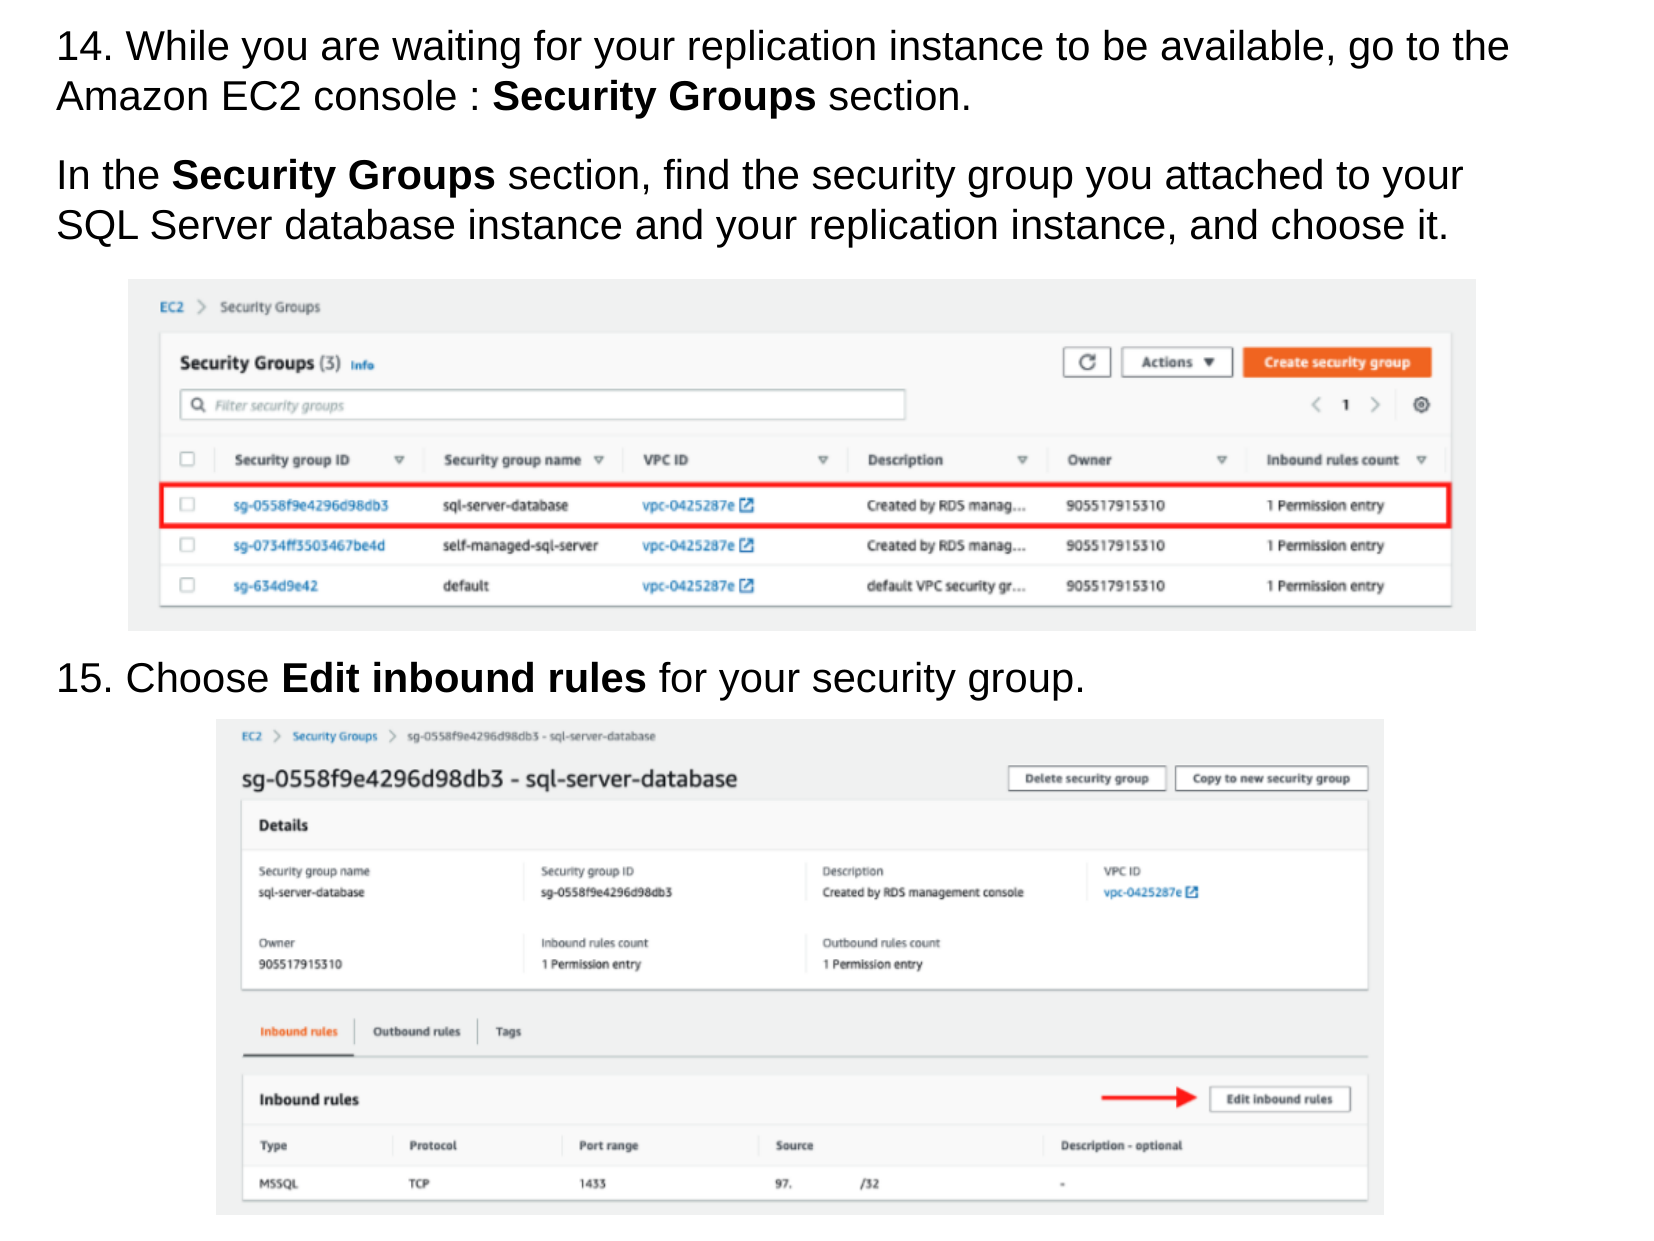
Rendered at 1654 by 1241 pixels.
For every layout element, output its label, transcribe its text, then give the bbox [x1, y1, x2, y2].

picture [128, 280, 1476, 631]
text_box 15. Choose Edit inbound rules for your security group. [55, 650, 1545, 711]
text_box 14. While you are waiting for your replication instance to be available, go to the Amazon EC2 console : Security Groups section. In the Security Groups section, find the security group you attached to your SQL Server database instance and your replication instance, and choose it. [55, 18, 1545, 146]
picture [216, 719, 1384, 1216]
